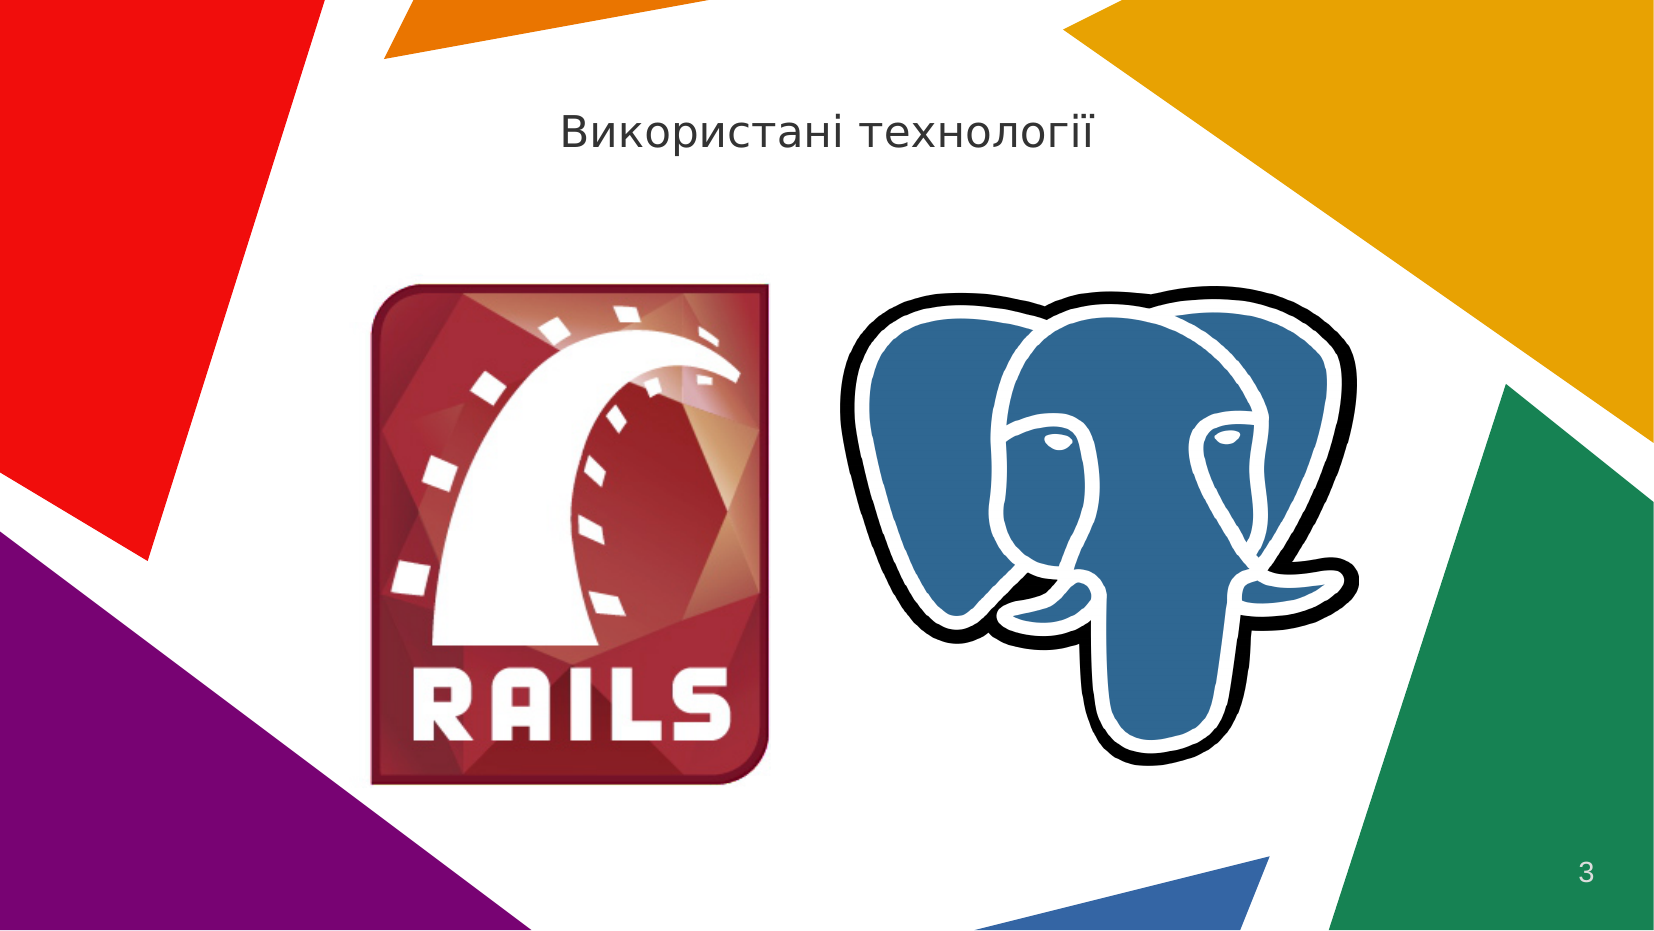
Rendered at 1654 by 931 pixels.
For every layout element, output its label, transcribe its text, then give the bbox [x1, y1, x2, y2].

title Використані технології [295, 59, 1359, 207]
picture [839, 286, 1359, 766]
picture [324, 249, 814, 825]
